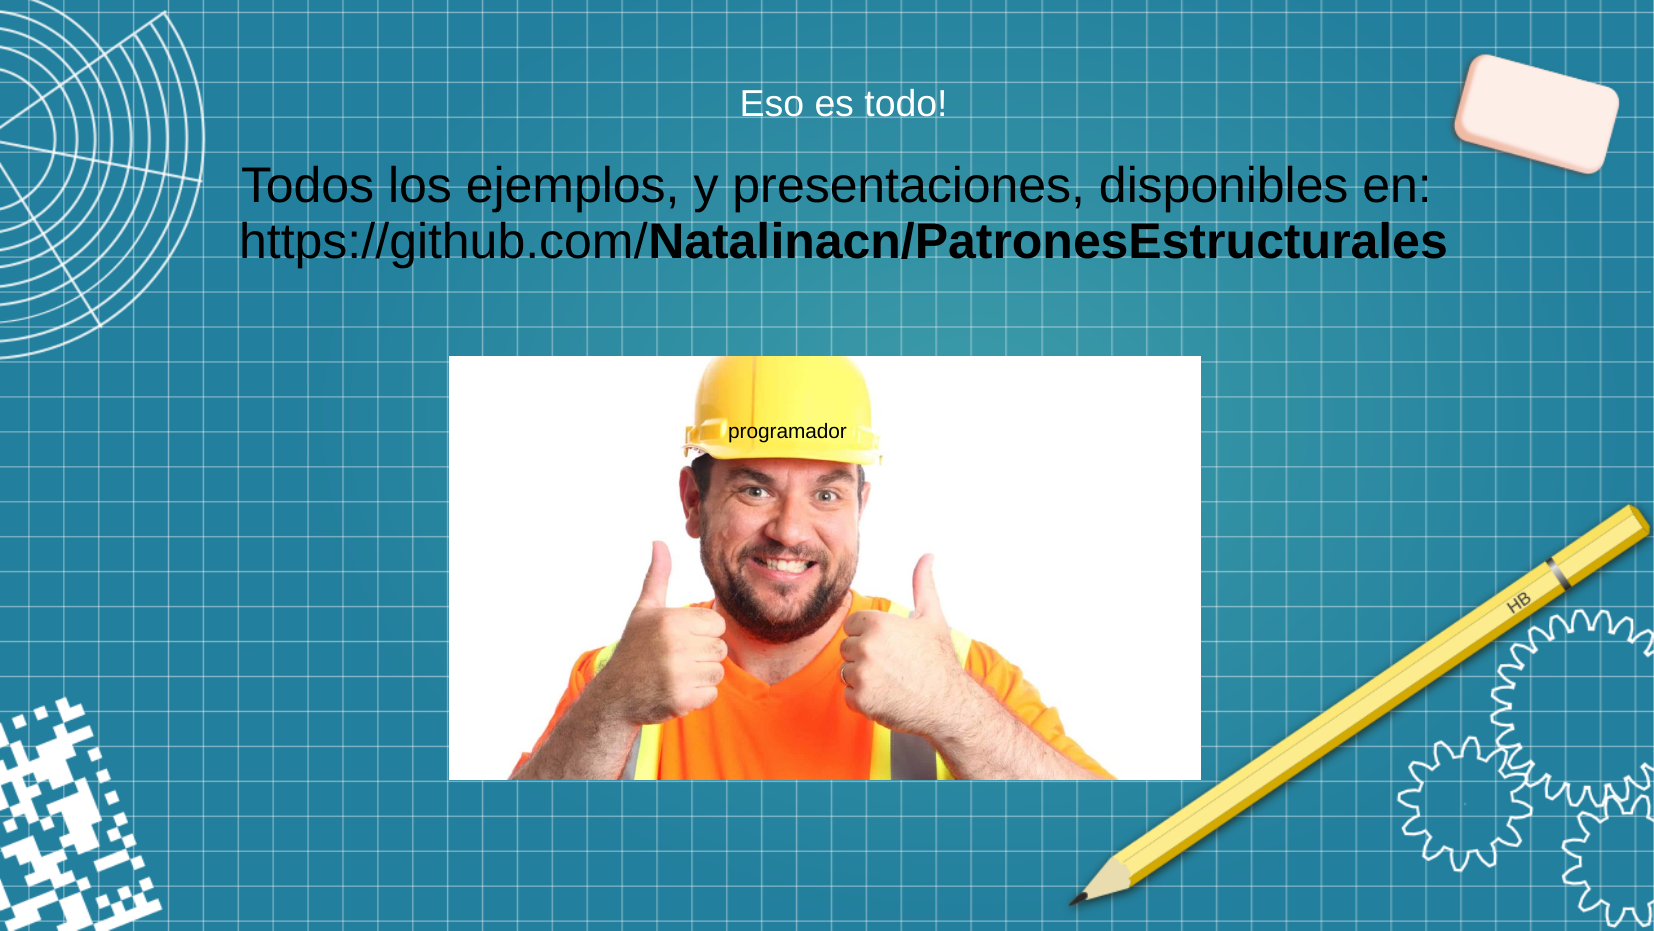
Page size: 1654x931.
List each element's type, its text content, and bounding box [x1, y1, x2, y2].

picture [0, 0, 1654, 931]
text_box Todos los ejemplos, y presentaciones, disponibles en: https://github.com/Natalinacn/PatronesEstructurales [187, 150, 1501, 324]
text_box Eso es todo! [375, 75, 1313, 132]
text_box programador [712, 412, 863, 451]
